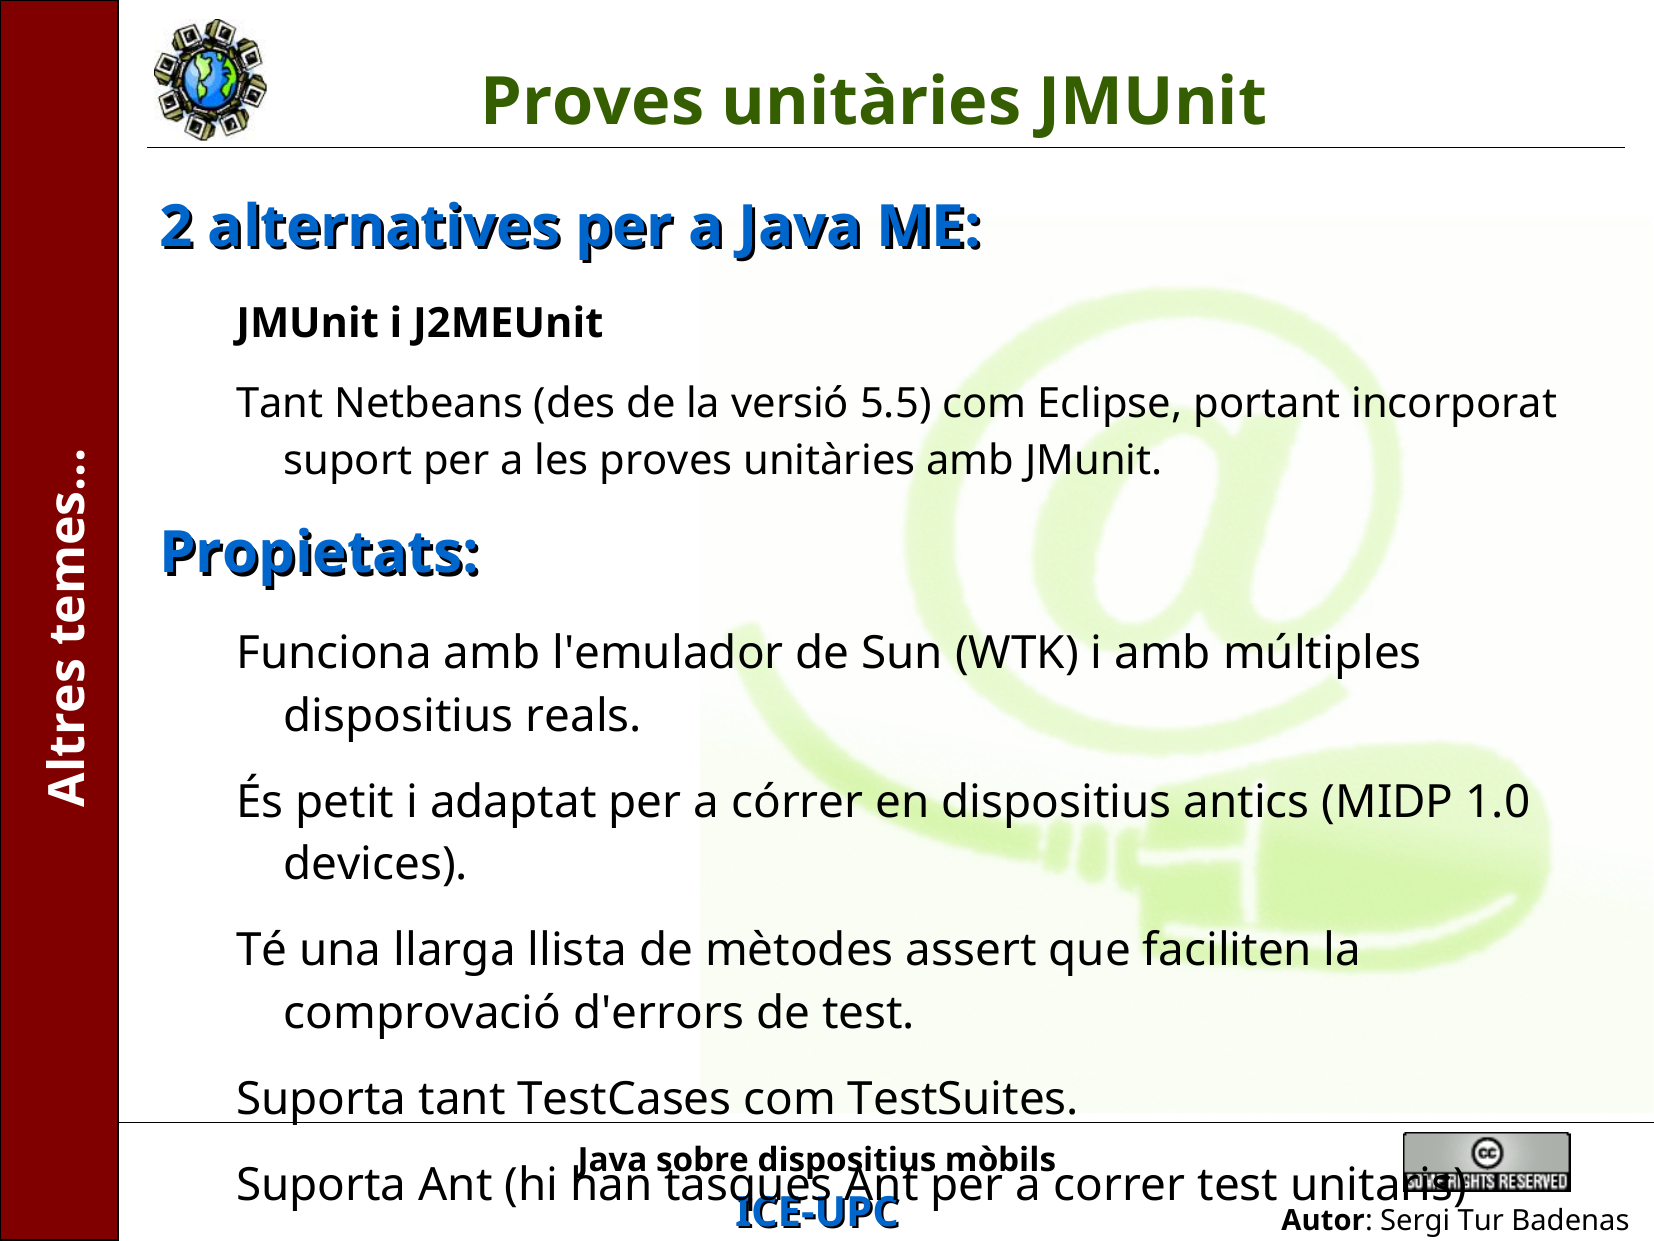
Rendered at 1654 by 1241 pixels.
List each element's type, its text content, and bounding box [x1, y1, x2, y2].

picture [1403, 1132, 1571, 1192]
picture [801, 1092, 813, 1113]
picture [700, 217, 1654, 1113]
picture [763, 1019, 776, 1025]
picture [772, 1092, 786, 1111]
picture [1026, 1092, 1038, 1099]
picture [817, 1092, 828, 1113]
title Proves unitàries JMUnit [129, 56, 1619, 141]
picture [880, 1092, 892, 1099]
list 2 alternatives per a Java ME: JMUnit i J2MEUnit Tant Netbeans (des de la versió 5.5) com Eclipse, portant incorporat suport per a les proves unitàries amb JMunit. Propietats: Funciona amb l'emulador de Sun (WTK) i amb múltiples dispositius reals. És petit i adaptat per a córrer en dispositius antics (MIDP 1.0 devices). Té una llarga llista de mètodes assert que faciliten la comprovació d'errors de test. Suporta tant TestCases com TestSuites. Suporta Ant (hi han tasques Ant per a correr test unitaris) [141, 183, 1630, 1019]
picture [154, 19, 268, 56]
